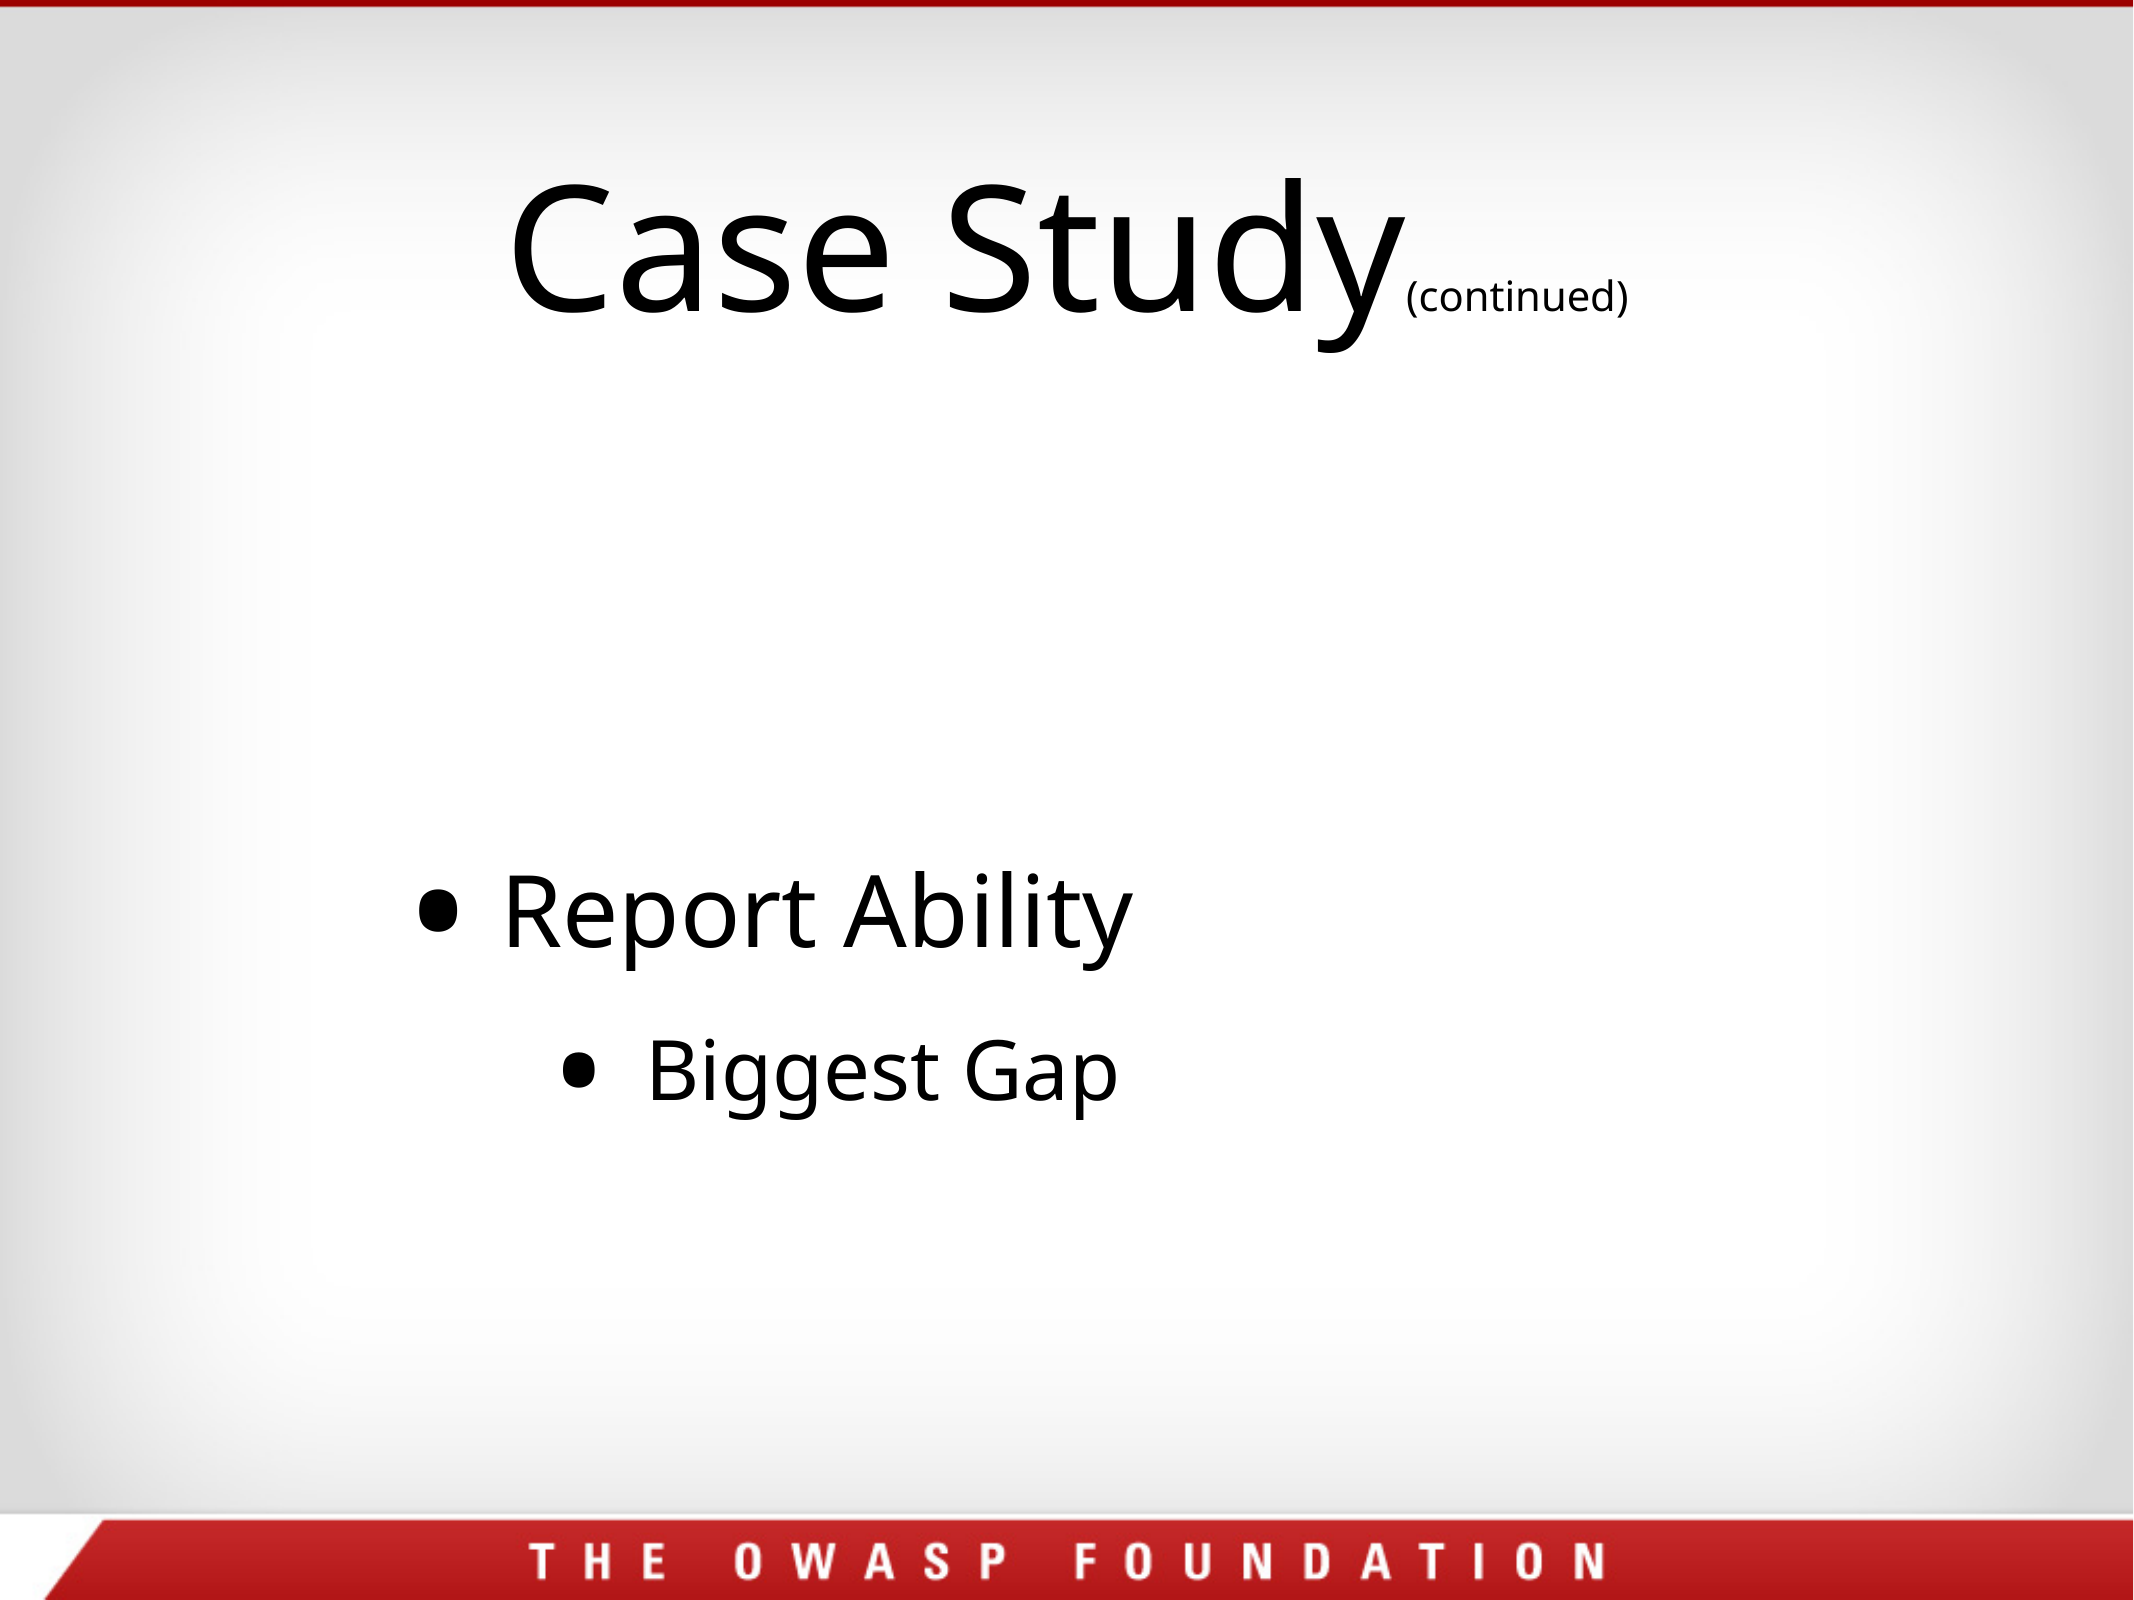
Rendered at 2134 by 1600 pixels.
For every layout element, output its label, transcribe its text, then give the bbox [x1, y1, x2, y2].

picture [0, 0, 2134, 1600]
title Case Study(continued) [208, 22, 1925, 454]
list Report Ability Biggest Gap [208, 454, 1925, 1510]
